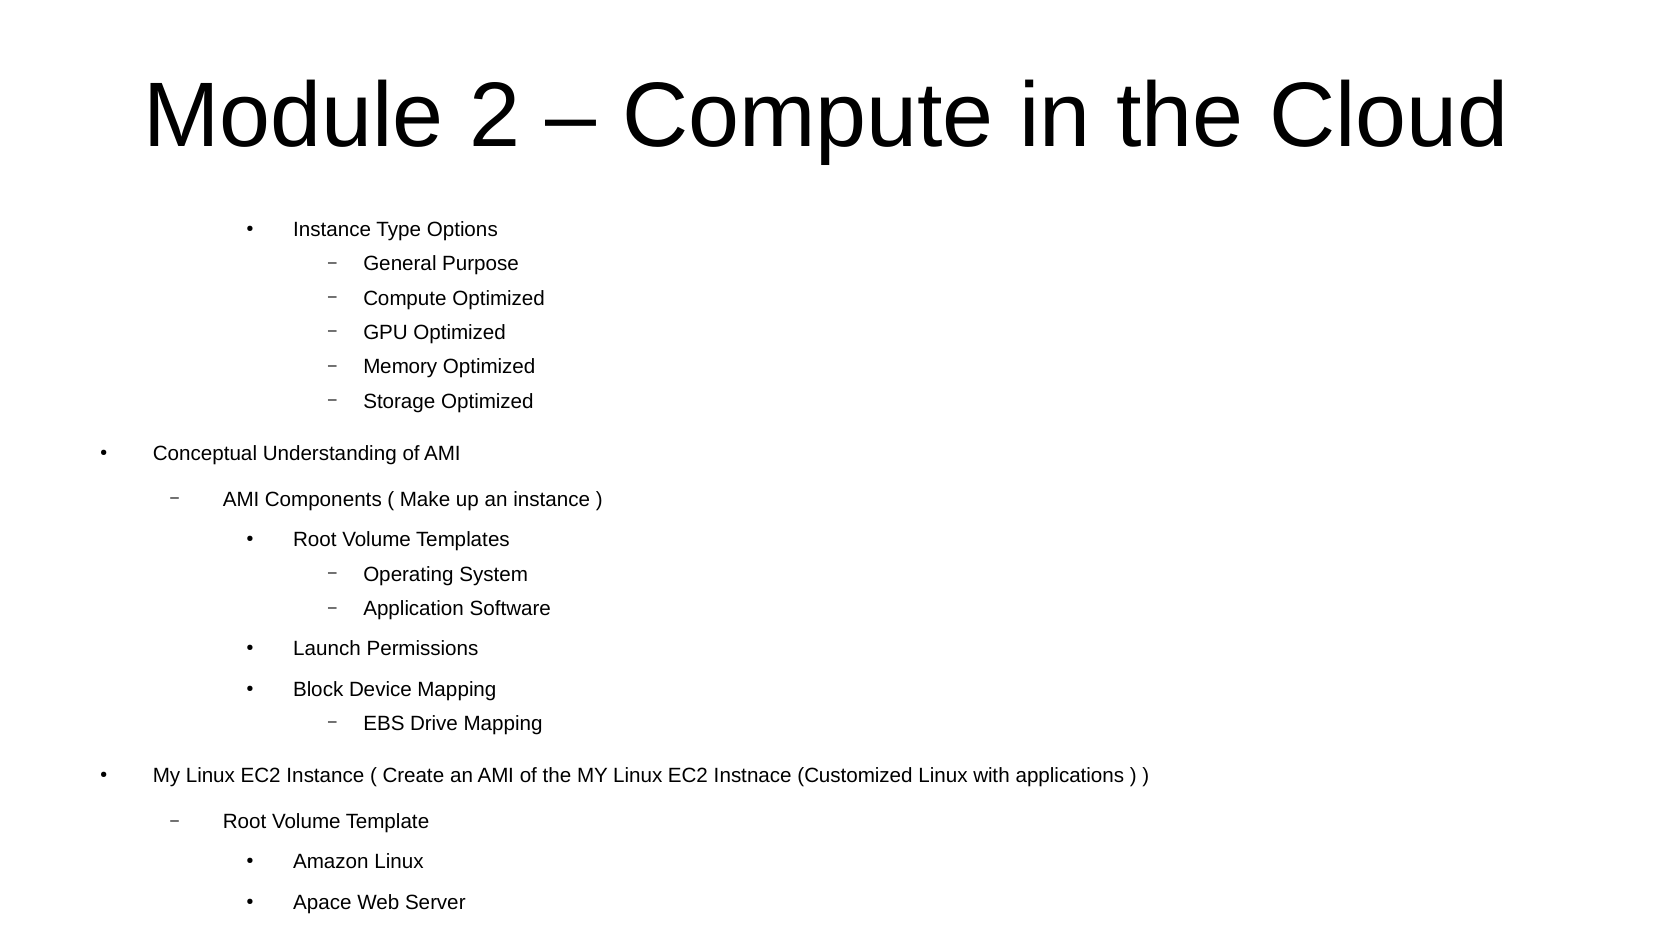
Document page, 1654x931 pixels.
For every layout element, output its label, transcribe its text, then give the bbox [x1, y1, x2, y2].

title Module 2 – Compute in the Cloud [82, 12, 1571, 217]
list Instance Type Options General Purpose Compute Optimized GPU Optimized Memory Optimized Storage Optimized Conceptual Understanding of AMI AMI Components ( Make up an instance ) Root Volume Templates Operating System Application Software Launch Permissions Block Device Mapping EBS Drive Mapping My Linux EC2 Instance ( Create an AMI of the MY Linux EC2 Instnace (Customized Linux with applications ) ) Root Volume Template Amazon Linux Apace Web Server [82, 217, 1636, 916]
